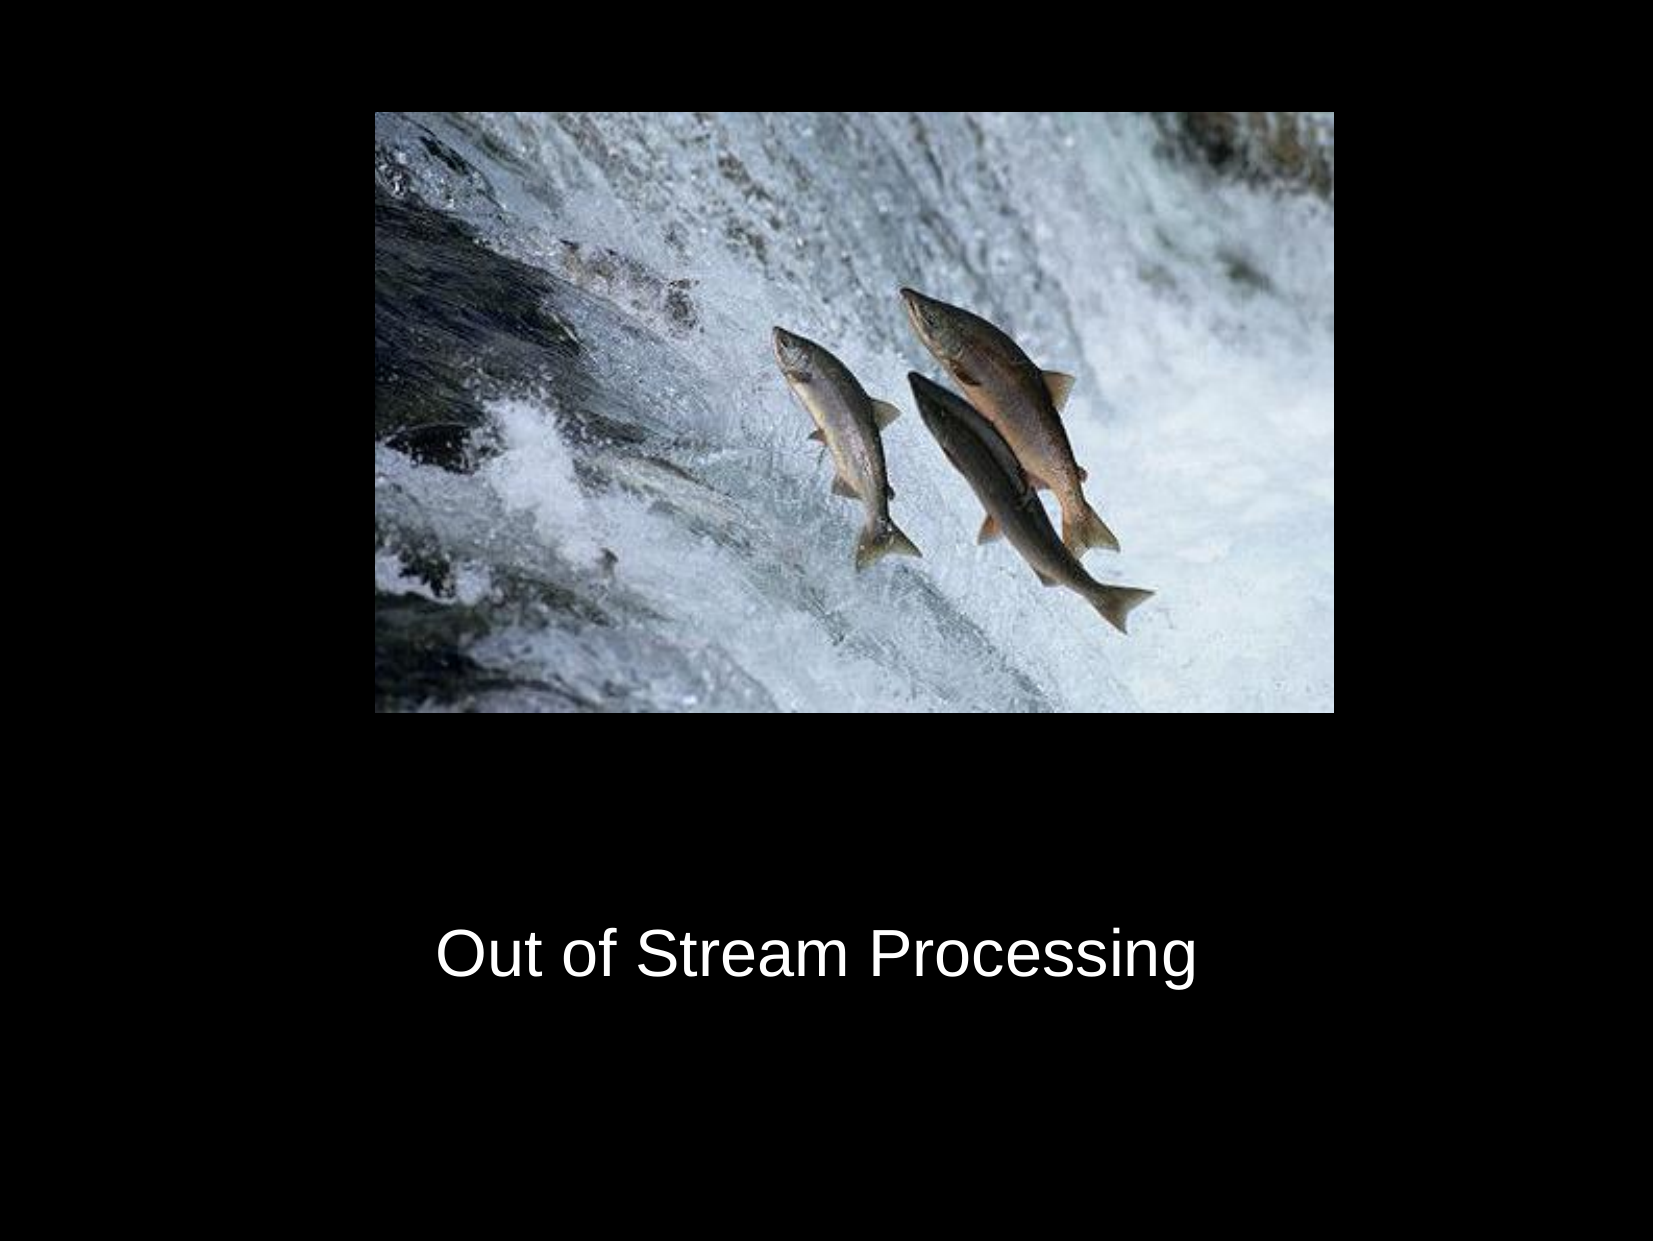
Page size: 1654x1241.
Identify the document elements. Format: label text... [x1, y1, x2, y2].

picture [375, 112, 1334, 713]
subtitle Out of Stream Processing [82, 49, 1571, 1109]
